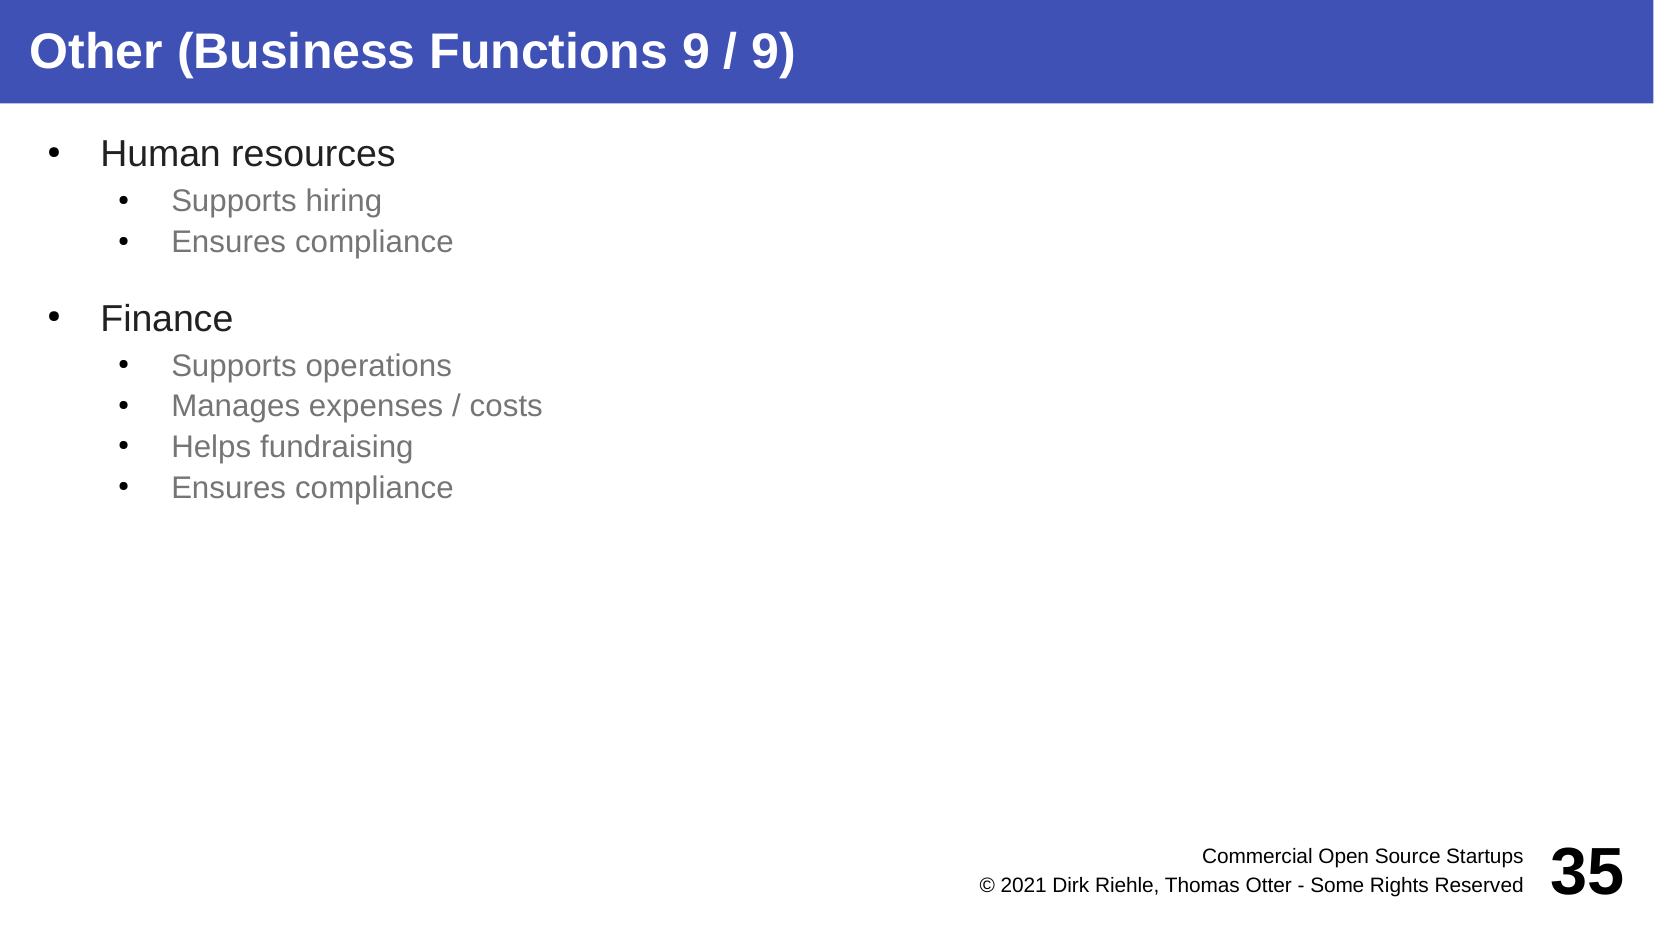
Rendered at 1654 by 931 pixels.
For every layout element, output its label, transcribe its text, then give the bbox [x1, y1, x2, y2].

title Other (Business Functions 9 / 9) [0, 0, 1654, 104]
list Human resources Supports hiring Ensures compliance Finance Supports operations Manages expenses / costs Helps fundraising Ensures compliance [29, 132, 1625, 813]
